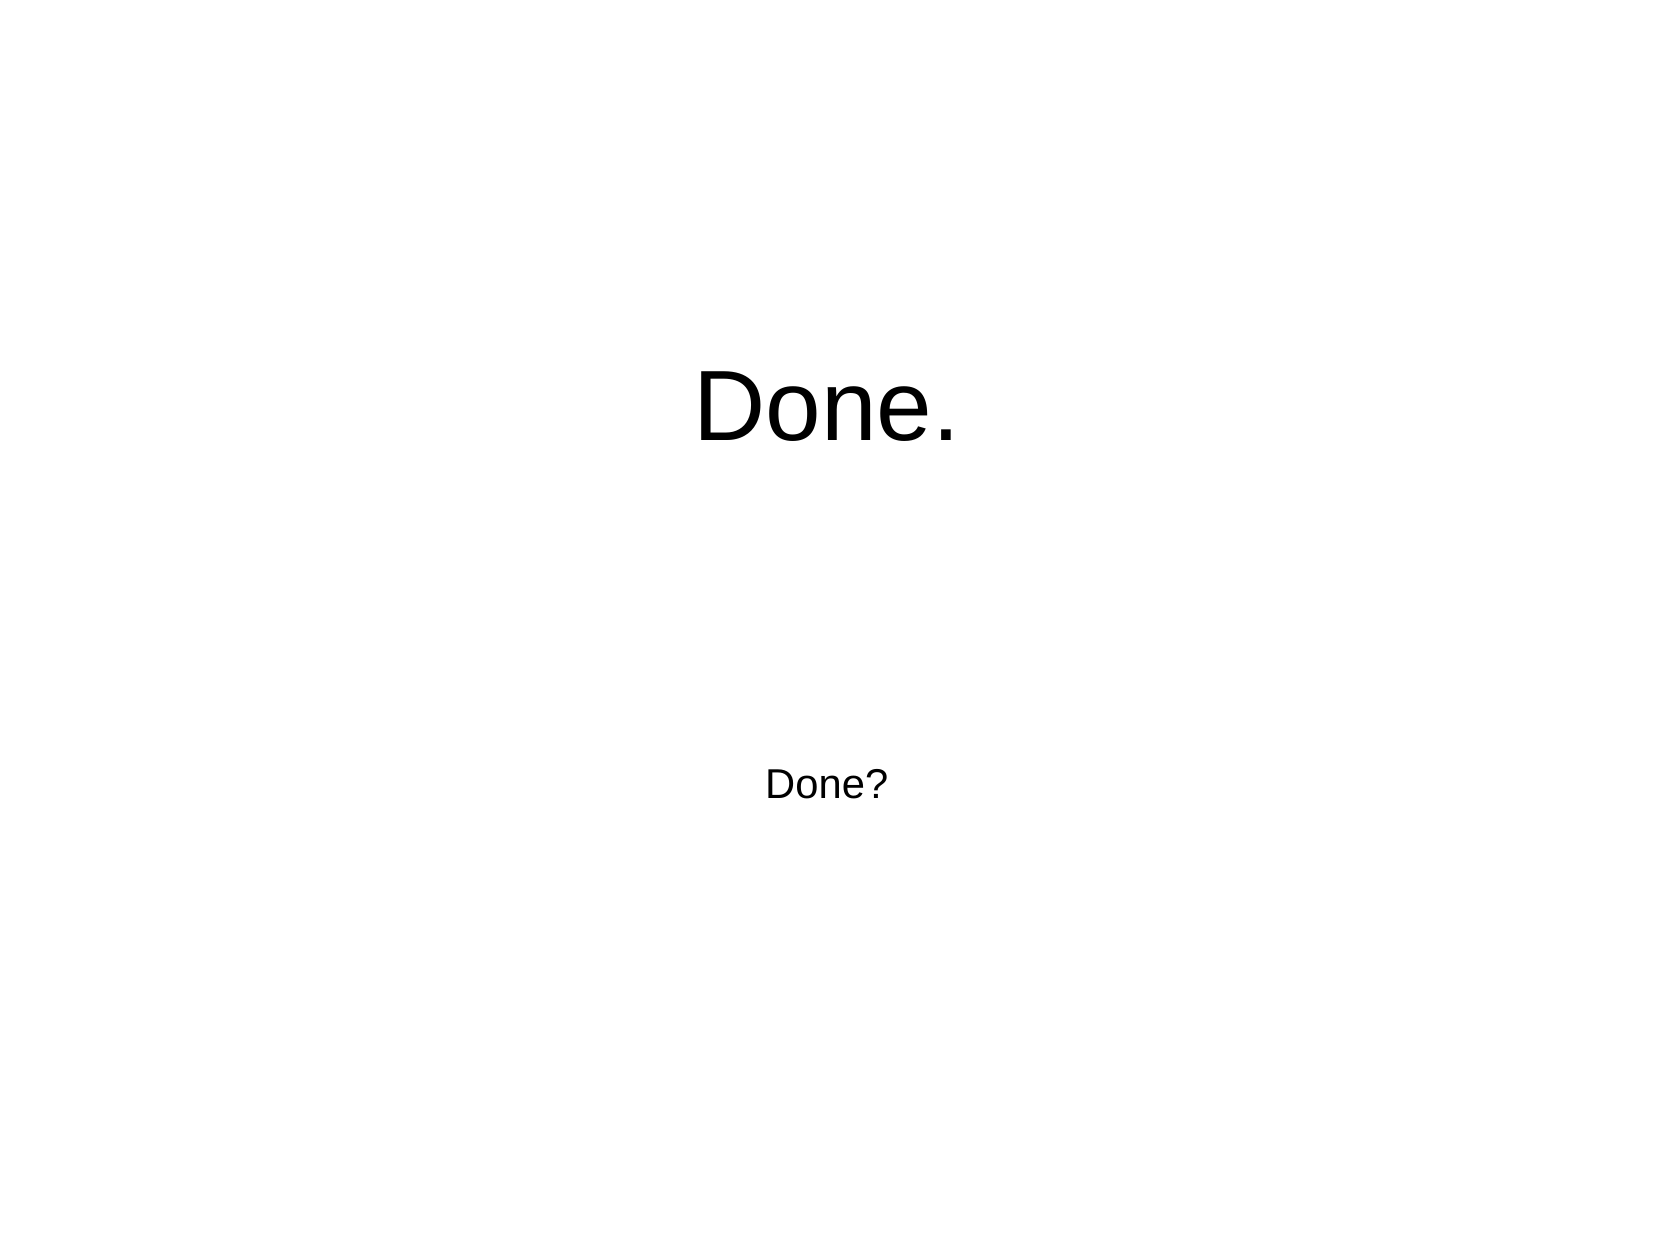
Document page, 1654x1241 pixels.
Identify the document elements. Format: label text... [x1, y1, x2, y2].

subtitle Done. Done? [82, 49, 1571, 1109]
